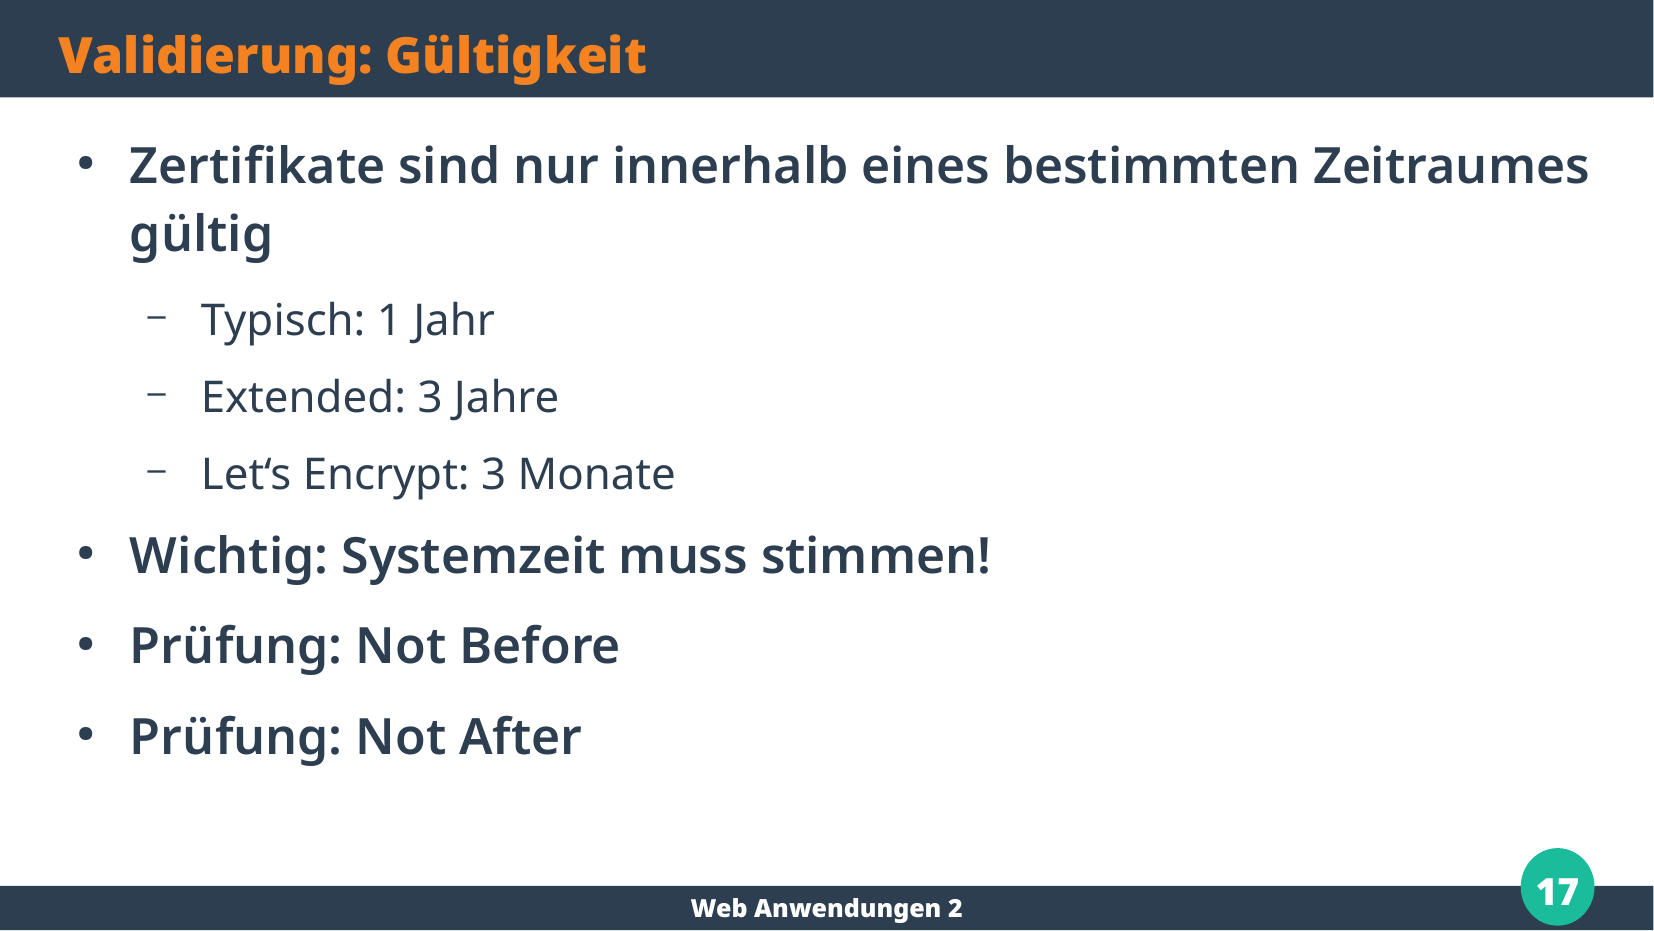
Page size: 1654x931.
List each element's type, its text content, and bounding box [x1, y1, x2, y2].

list Zertifikate sind nur innerhalb eines bestimmten Zeitraumes gültig Typisch: 1 Jahr Extended: 3 Jahre Let‘s Encrypt: 3 Monate Wichtig: Systemzeit muss stimmen! Prüfung: Not Before Prüfung: Not After [59, 129, 1595, 864]
title Validierung: Gültigkeit [59, 8, 1595, 89]
